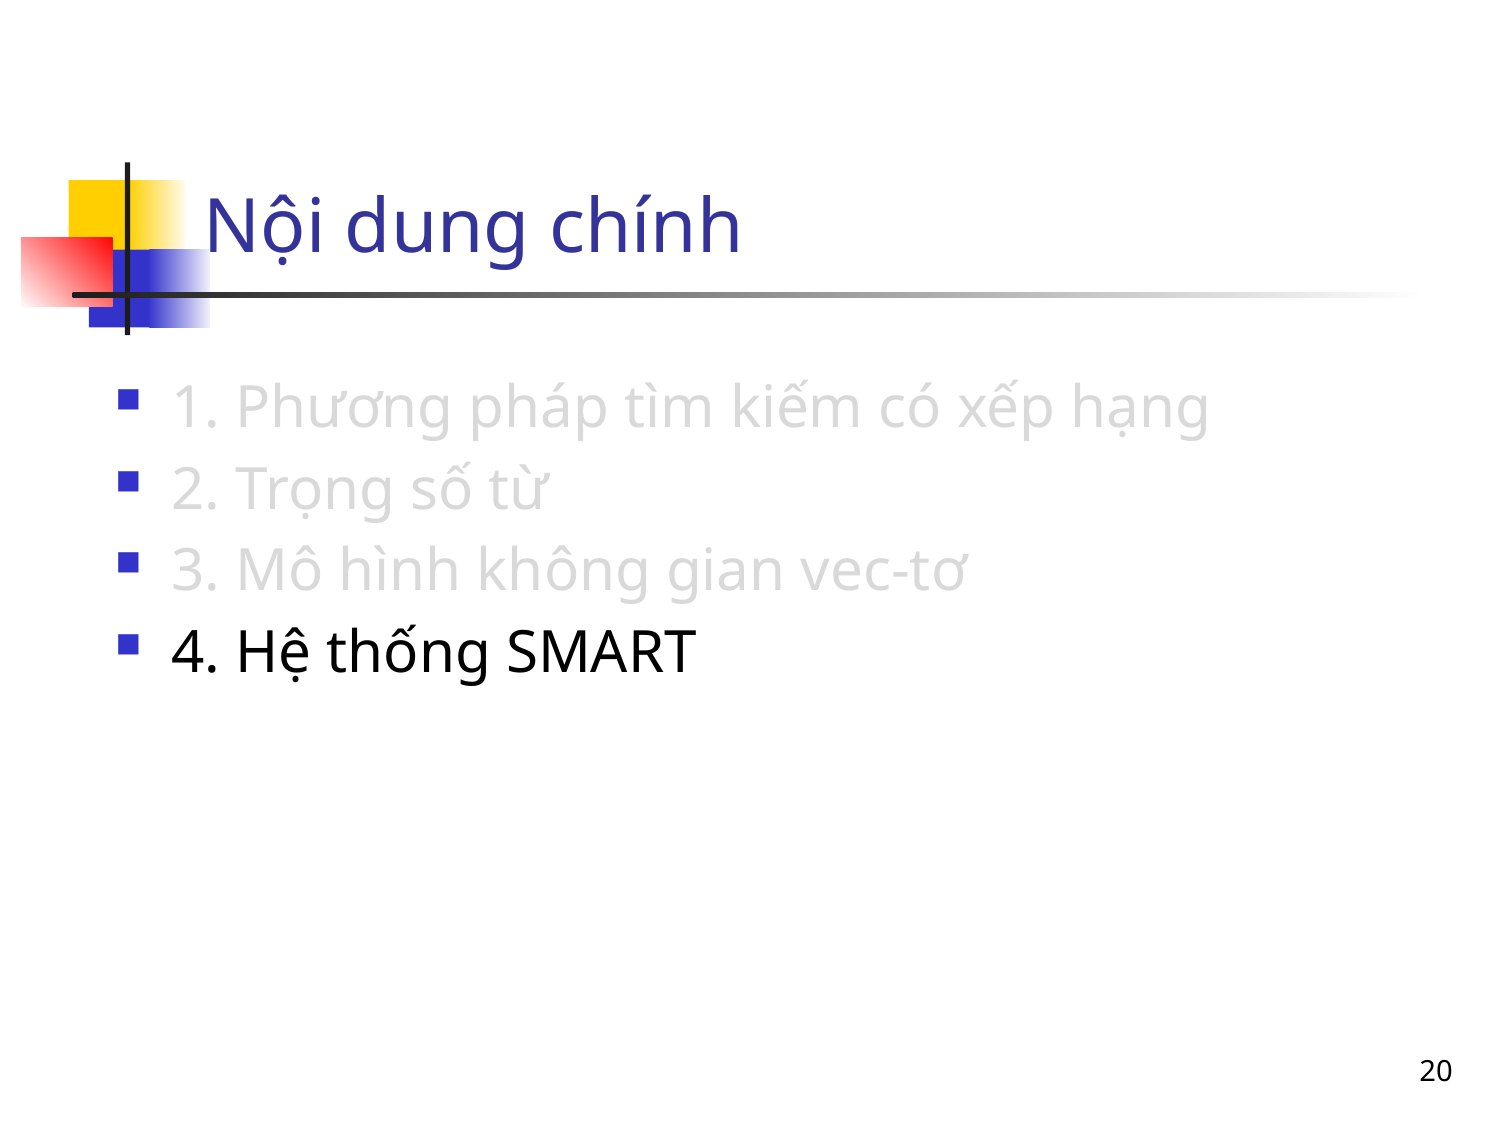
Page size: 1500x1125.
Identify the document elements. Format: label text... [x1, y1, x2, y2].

title Nội dung chính [188, 35, 1468, 275]
list 1. Phương pháp tìm kiếm có xếp hạng 2. Trọng số từ 3. Mô hình không gian vec-tơ 4. Hệ thống SMART [100, 361, 1469, 1006]
slide_number <number> [1155, 1024, 1468, 1100]
